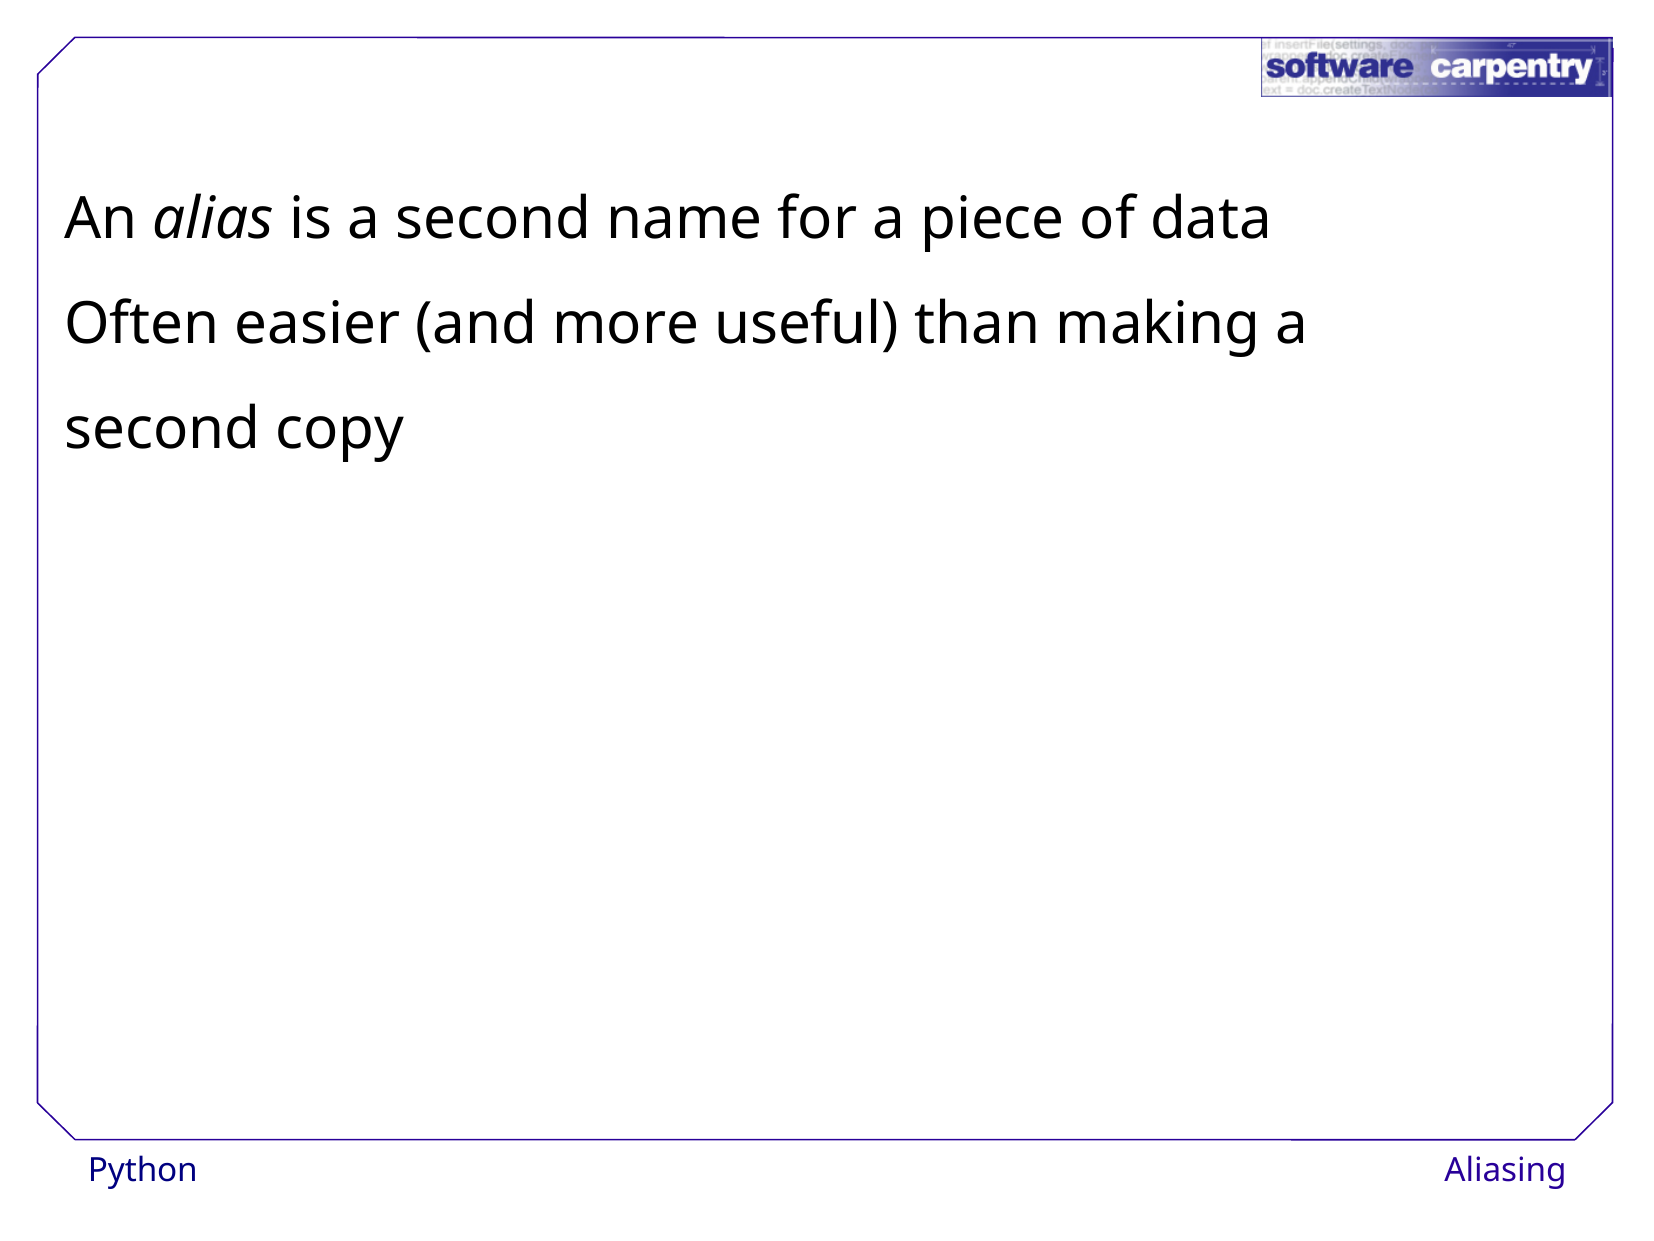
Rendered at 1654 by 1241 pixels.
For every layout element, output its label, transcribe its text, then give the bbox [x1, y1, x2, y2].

text_box An alias is a second name for a piece of data Often easier (and more useful) than making a second copy [49, 138, 1474, 469]
picture [1261, 39, 1613, 97]
